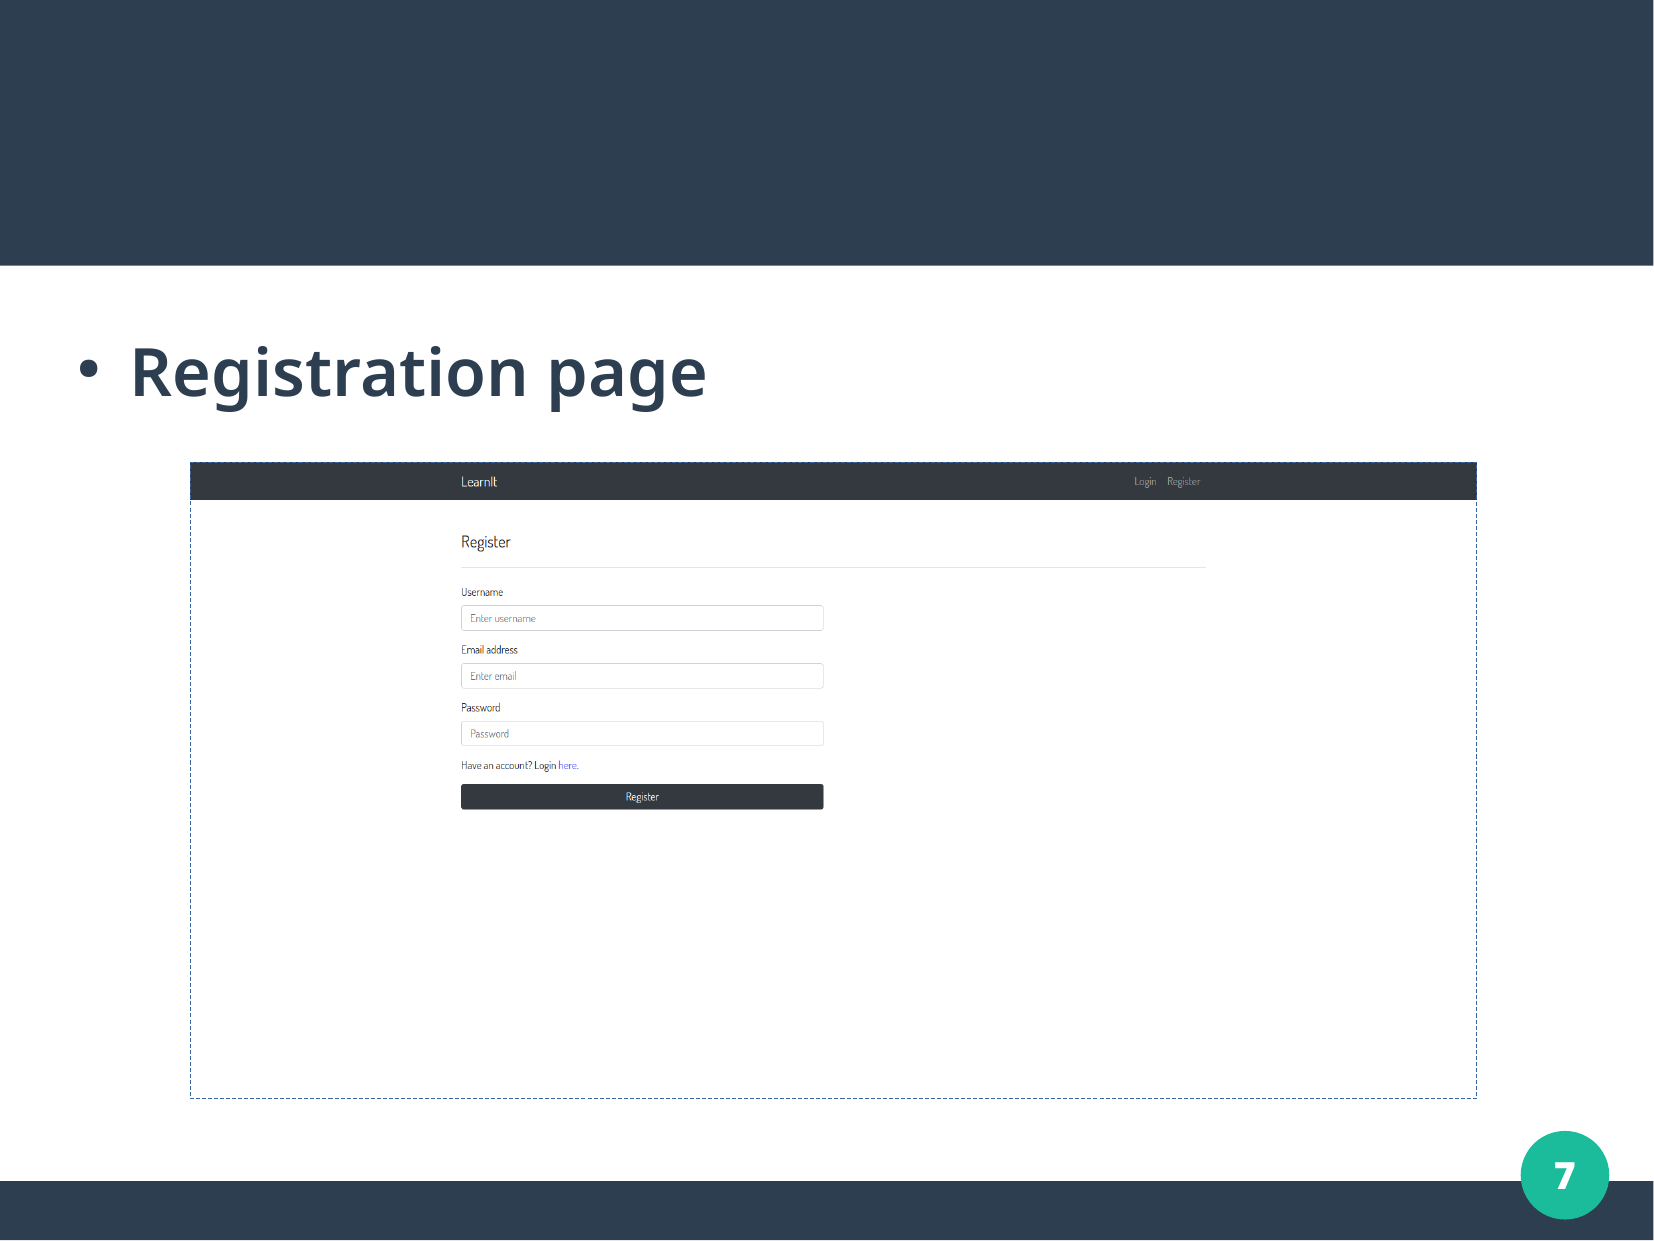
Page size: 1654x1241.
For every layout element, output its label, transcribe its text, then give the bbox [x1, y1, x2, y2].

picture [190, 462, 1477, 1099]
list Registration page [59, 324, 1595, 1152]
